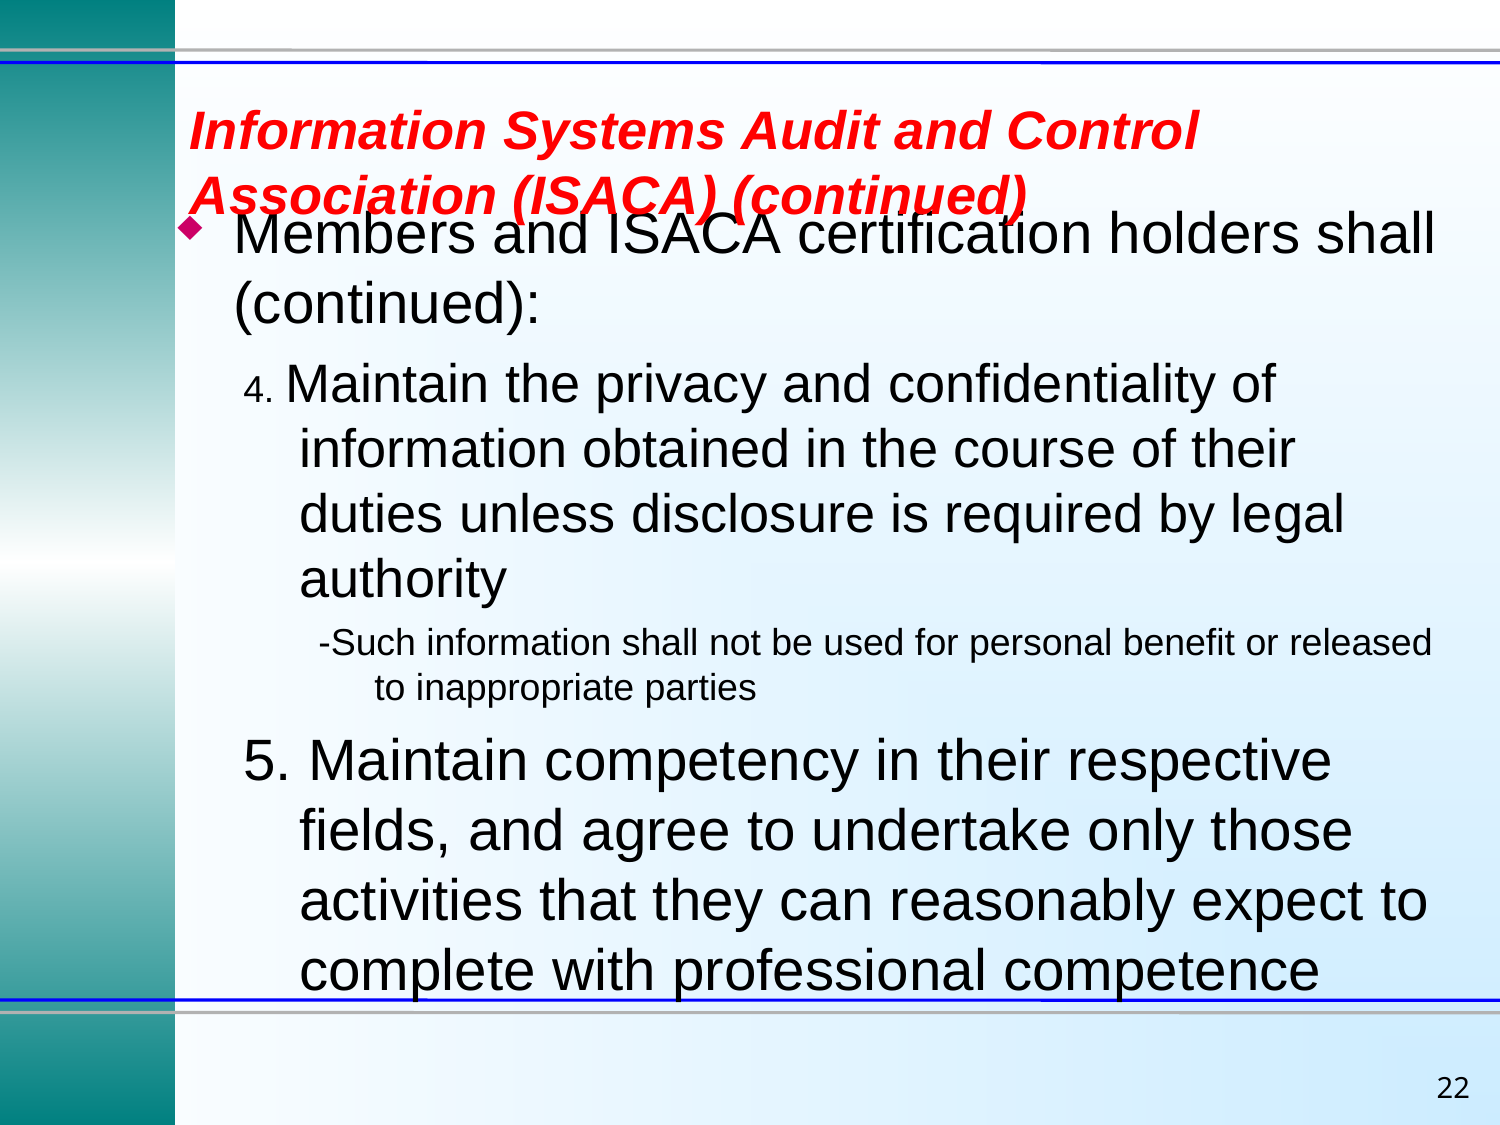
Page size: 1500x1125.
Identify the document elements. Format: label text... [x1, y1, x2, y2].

picture [1463, 1002, 1500, 1011]
picture [175, 1015, 1500, 1125]
picture [175, 52, 1500, 61]
picture [175, 0, 1500, 48]
picture [175, 65, 1500, 998]
text_box Members and ISACA certification holders shall (continued): 4. Maintain the privacy and confidentiality of information obtained in the course of their duties unless disclosure is required by legal authority -Such information shall not be used for personal benefit or released to inappropriate parties 5. Maintain competency in their respective fields, and agree to undertake only those activities that they can reasonably expect to complete with professional competence [162, 187, 1463, 1038]
text_box Information Systems Audit and Control Association (ISACA) (continued) [174, 87, 1451, 188]
